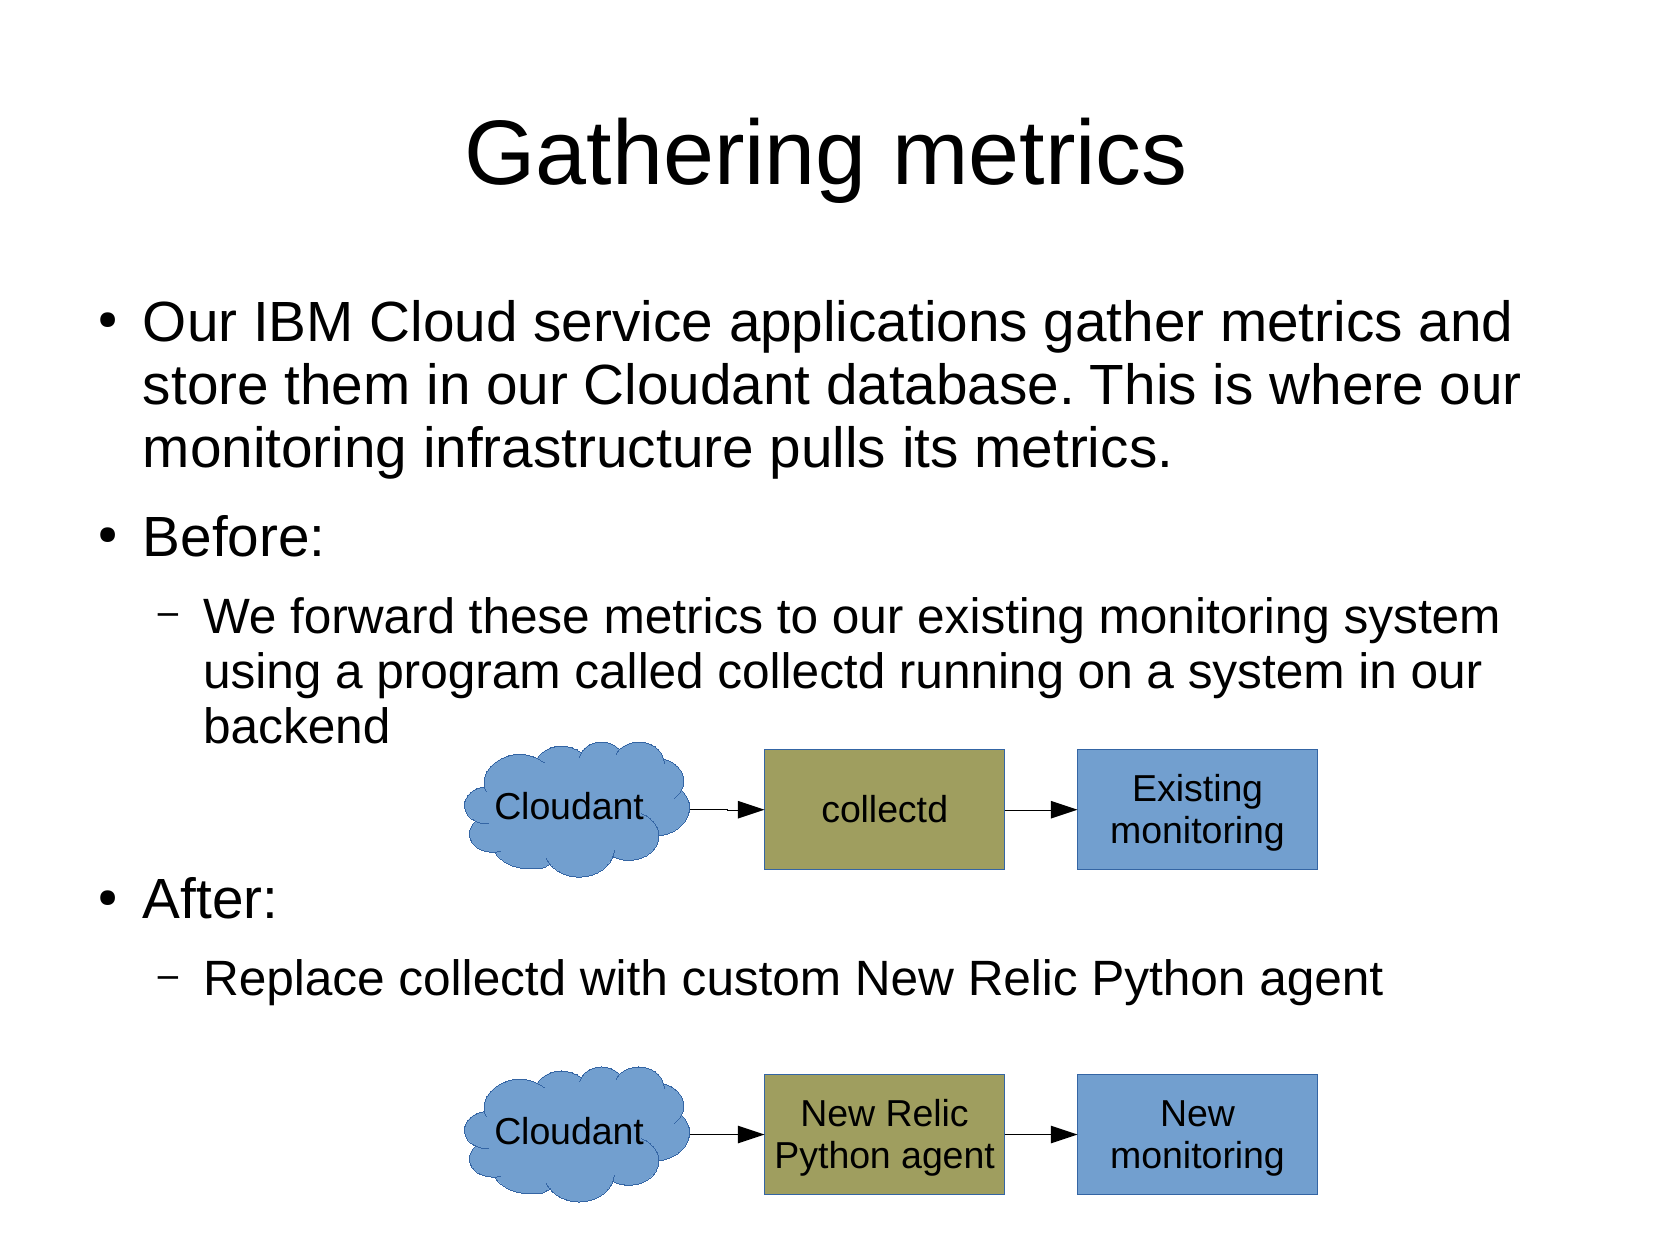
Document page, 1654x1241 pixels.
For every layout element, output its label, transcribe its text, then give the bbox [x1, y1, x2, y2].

list Our IBM Cloud service applications gather metrics and store them in our Cloudant database. This is where our monitoring infrastructure pulls its metrics. Before: We forward these metrics to our existing monitoring system using a program called collectd running on a system in our backend After: Replace collectd with custom New Relic Python agent [82, 290, 1571, 1010]
text_box Cloudant [464, 742, 690, 878]
title Gathering metrics [82, 49, 1571, 257]
text_box Cloudant [464, 1066, 690, 1203]
text_box New monitoring [1077, 1074, 1318, 1195]
text_box collectd [764, 749, 1005, 870]
text_box Existing monitoring [1077, 749, 1318, 870]
text_box New Relic Python agent [764, 1074, 1005, 1195]
